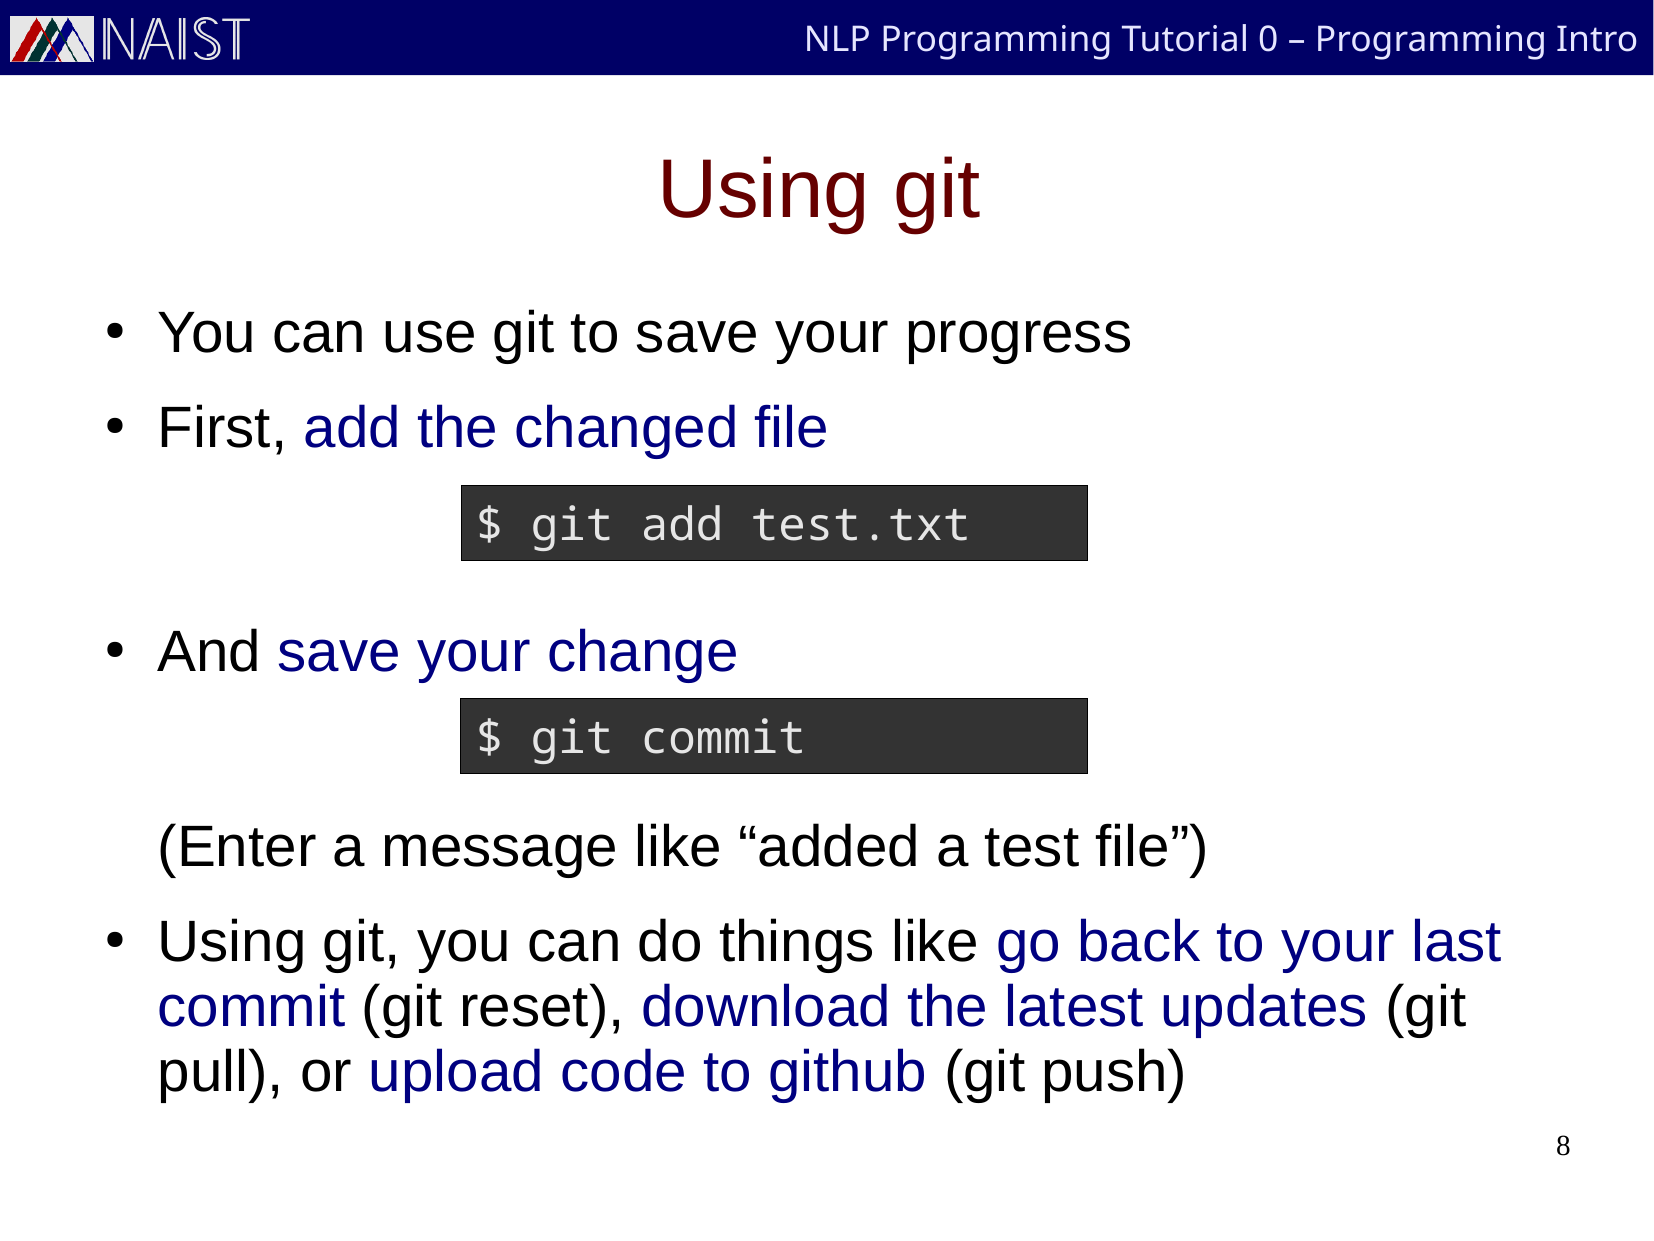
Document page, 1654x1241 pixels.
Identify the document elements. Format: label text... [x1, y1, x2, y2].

text_box $ git commit [460, 698, 1088, 774]
picture [102, 17, 251, 60]
text_box $ git add test.txt [461, 485, 1088, 561]
title Using git [75, 92, 1564, 285]
list You can use git to save your progress First, add the changed file And save your change (Enter a message like “added a test file”) Using git, you can do things like go back to your last commit (git reset), download the latest updates (git pull), or upload code to github (git push) [86, 300, 1576, 1104]
picture [10, 16, 94, 62]
